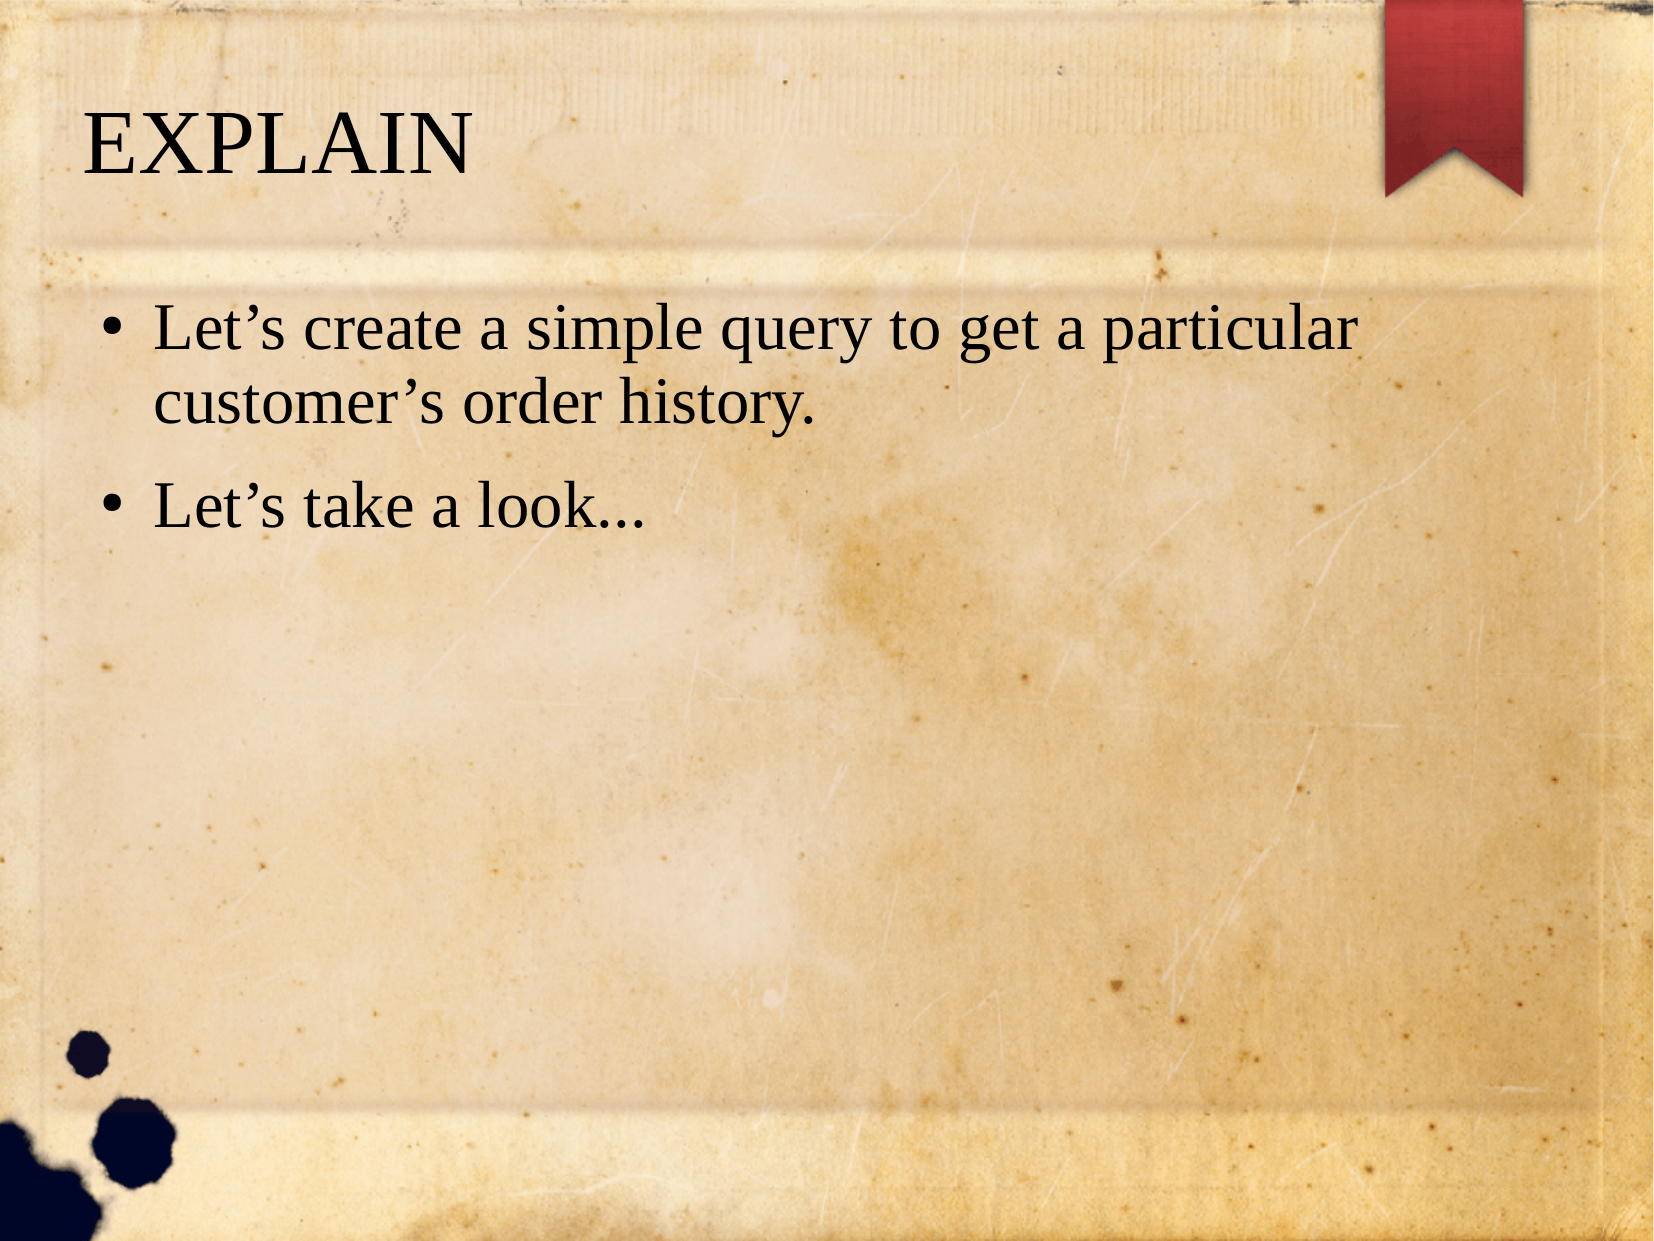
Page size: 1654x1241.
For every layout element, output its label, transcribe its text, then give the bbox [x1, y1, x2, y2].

picture [0, 0, 1654, 1241]
list Let’s create a simple query to get a particular customer’s order history. Let’s take a look... [82, 290, 1538, 1010]
title EXPLAIN [82, 49, 1347, 237]
